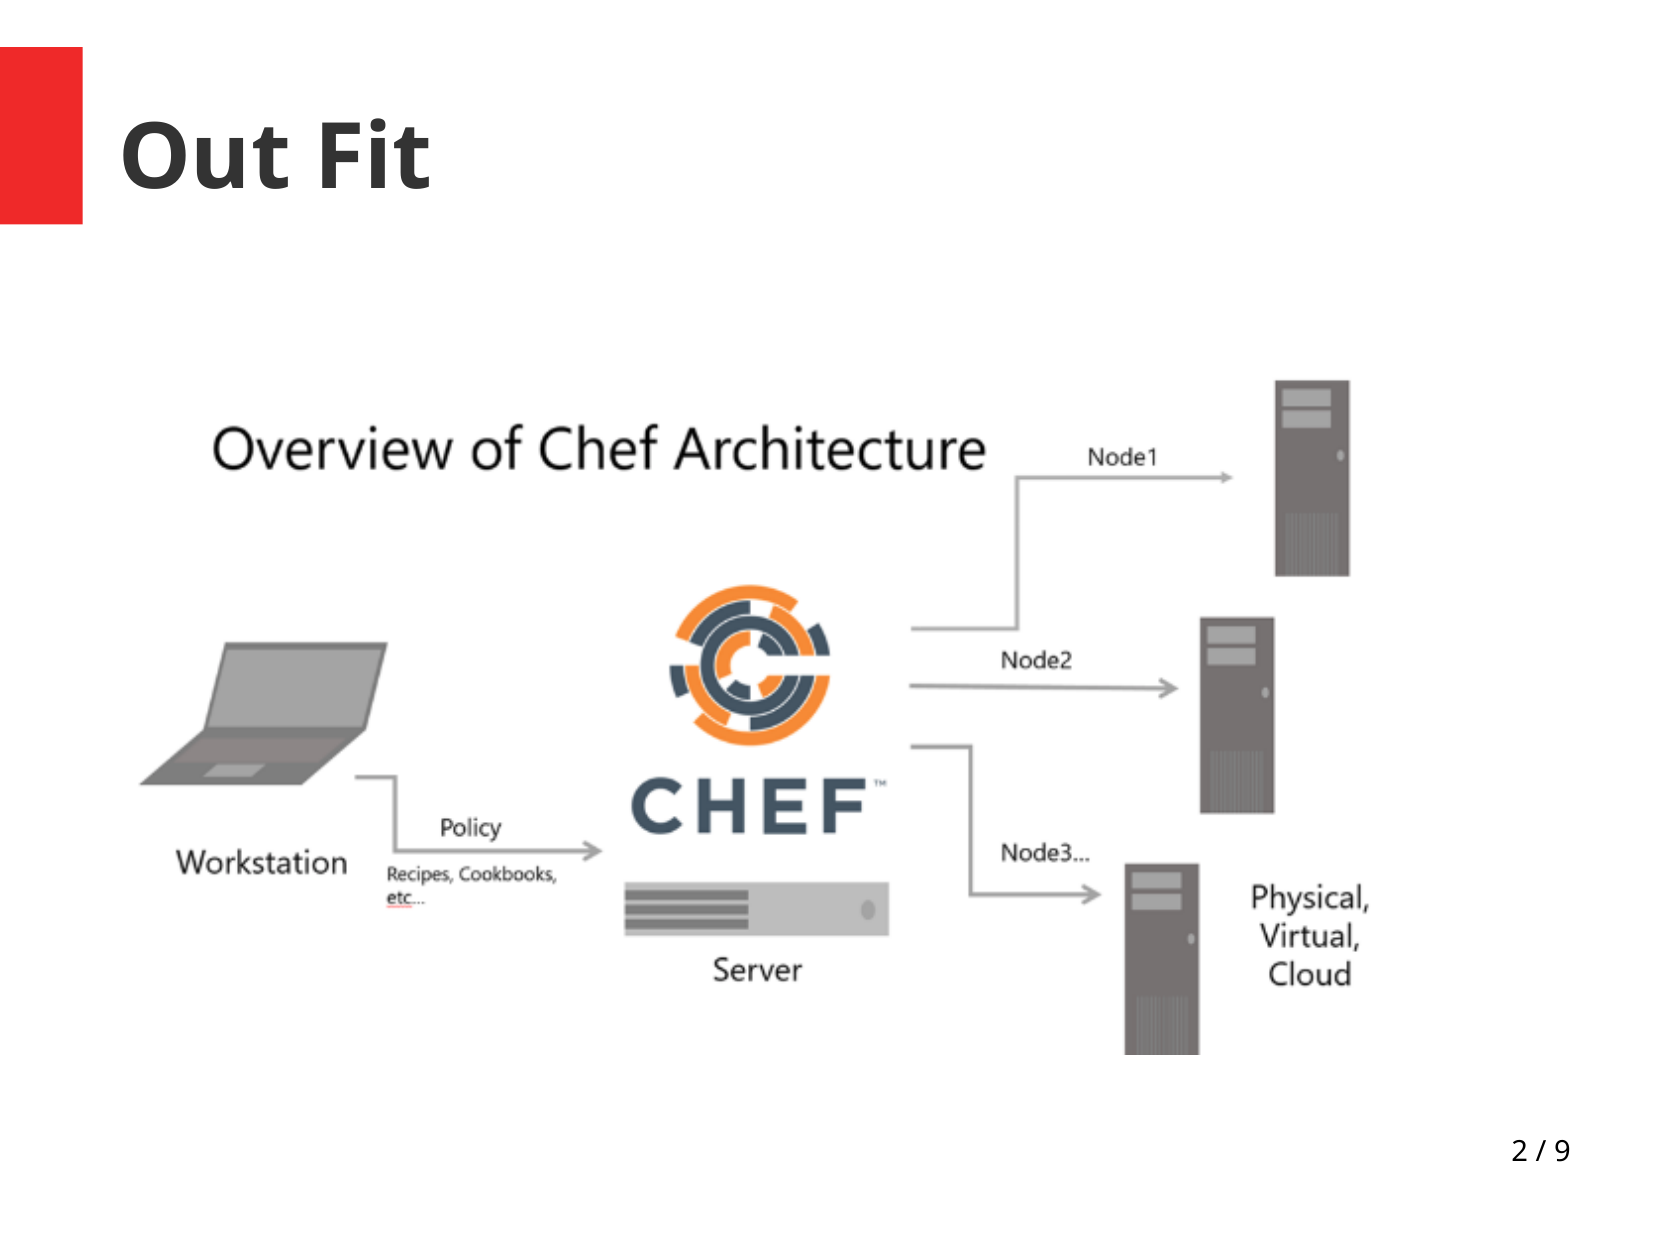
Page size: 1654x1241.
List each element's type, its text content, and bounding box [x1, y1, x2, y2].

title Out Fit [118, 49, 1571, 257]
picture [133, 365, 1371, 1055]
